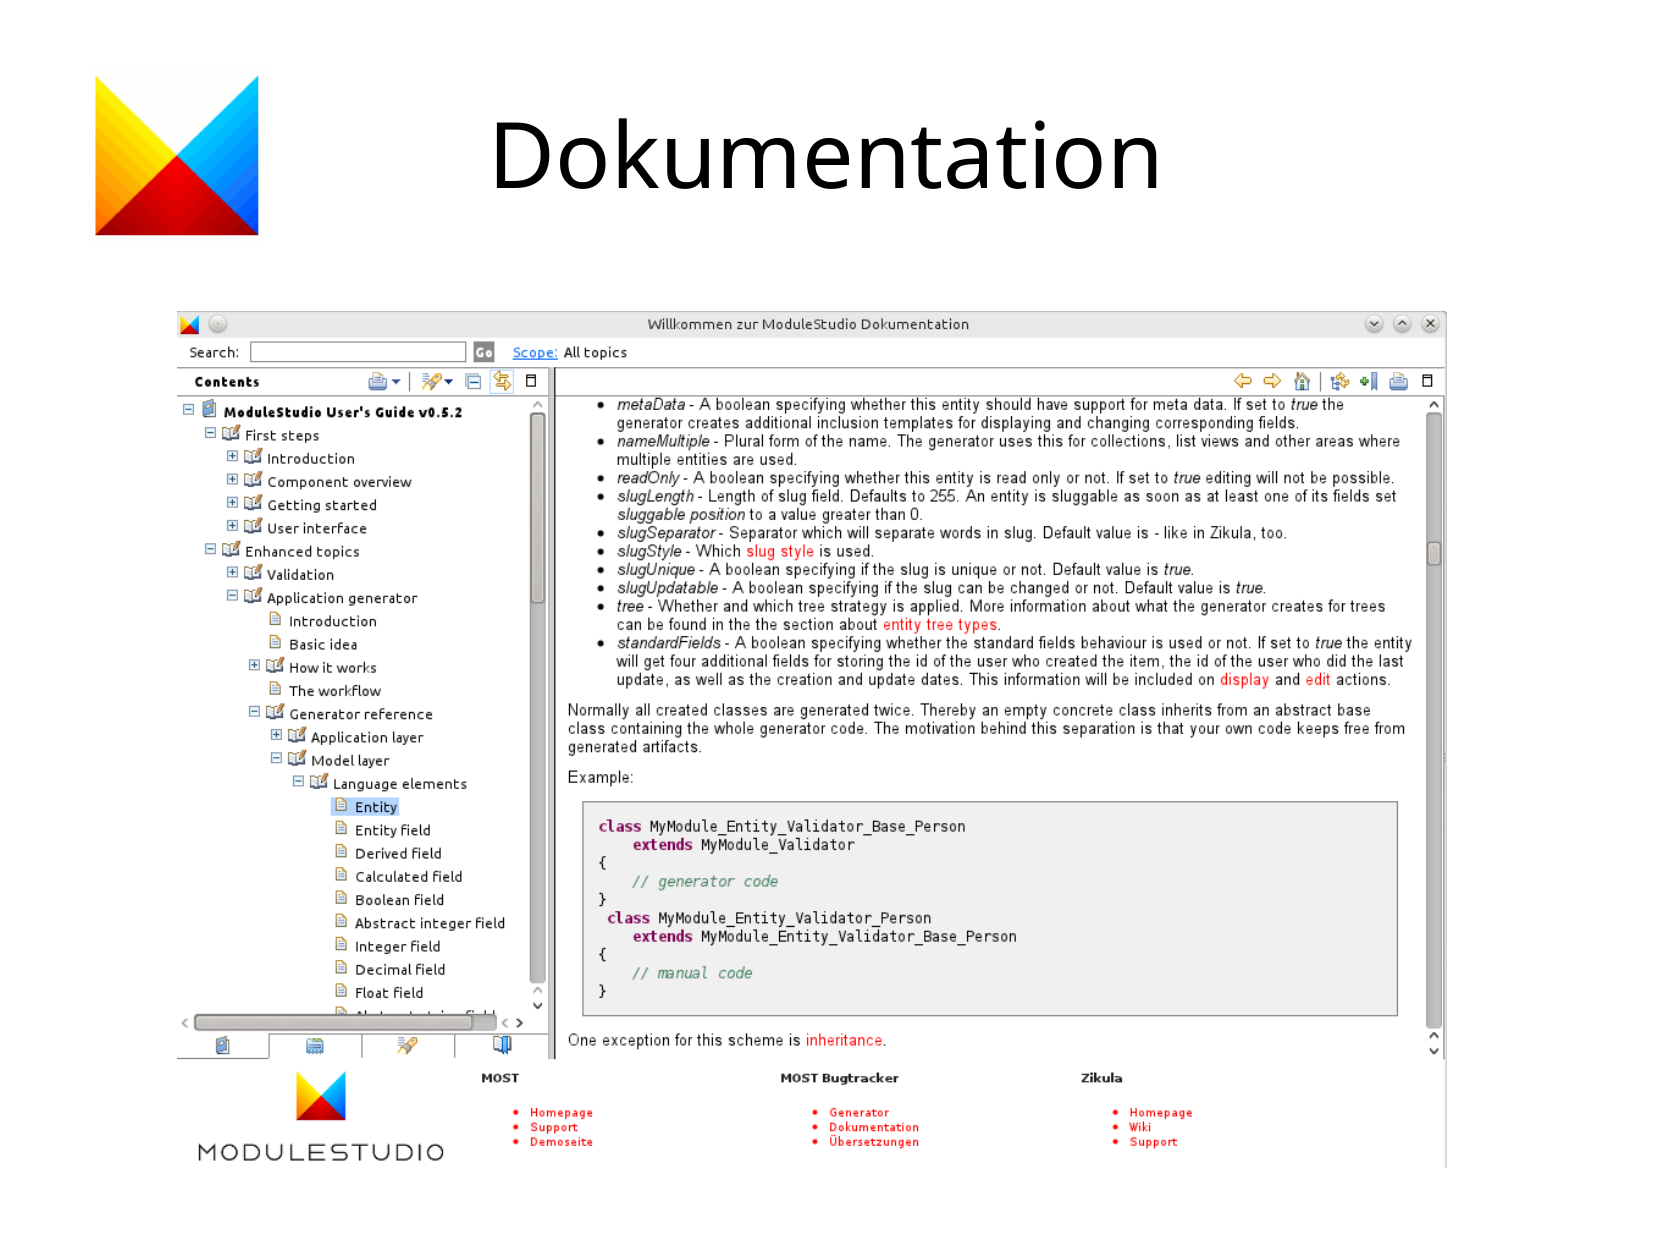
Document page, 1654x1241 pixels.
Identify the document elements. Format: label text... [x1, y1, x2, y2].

picture [177, 311, 1447, 1168]
title Dokumentation [82, 49, 1571, 257]
